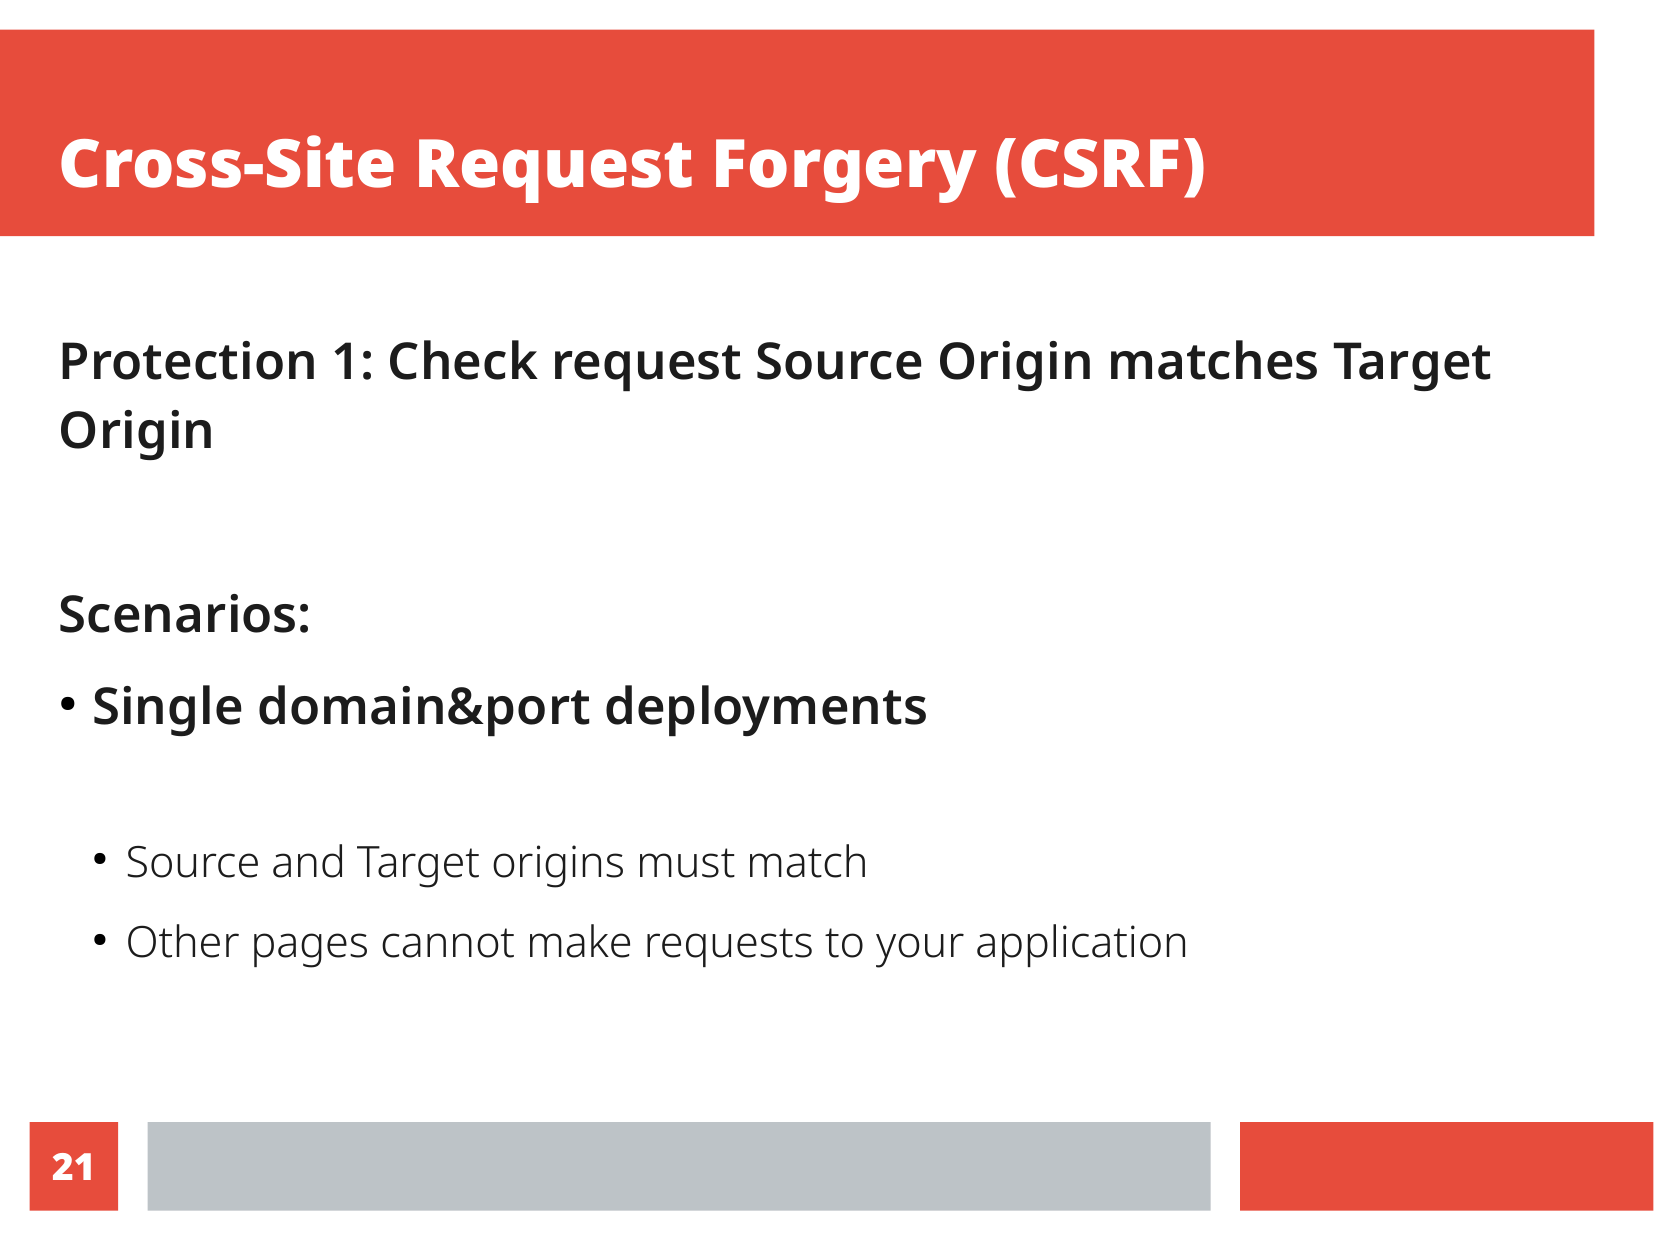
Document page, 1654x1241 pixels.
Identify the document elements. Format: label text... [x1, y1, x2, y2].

list Protection 1: Check request Source Origin matches Target Origin Scenarios: Single domain&port deployments Source and Target origins must match Other pages cannot make requests to your application [59, 324, 1565, 1093]
title Cross-Site Request Forgery (CSRF) [59, 59, 1595, 207]
